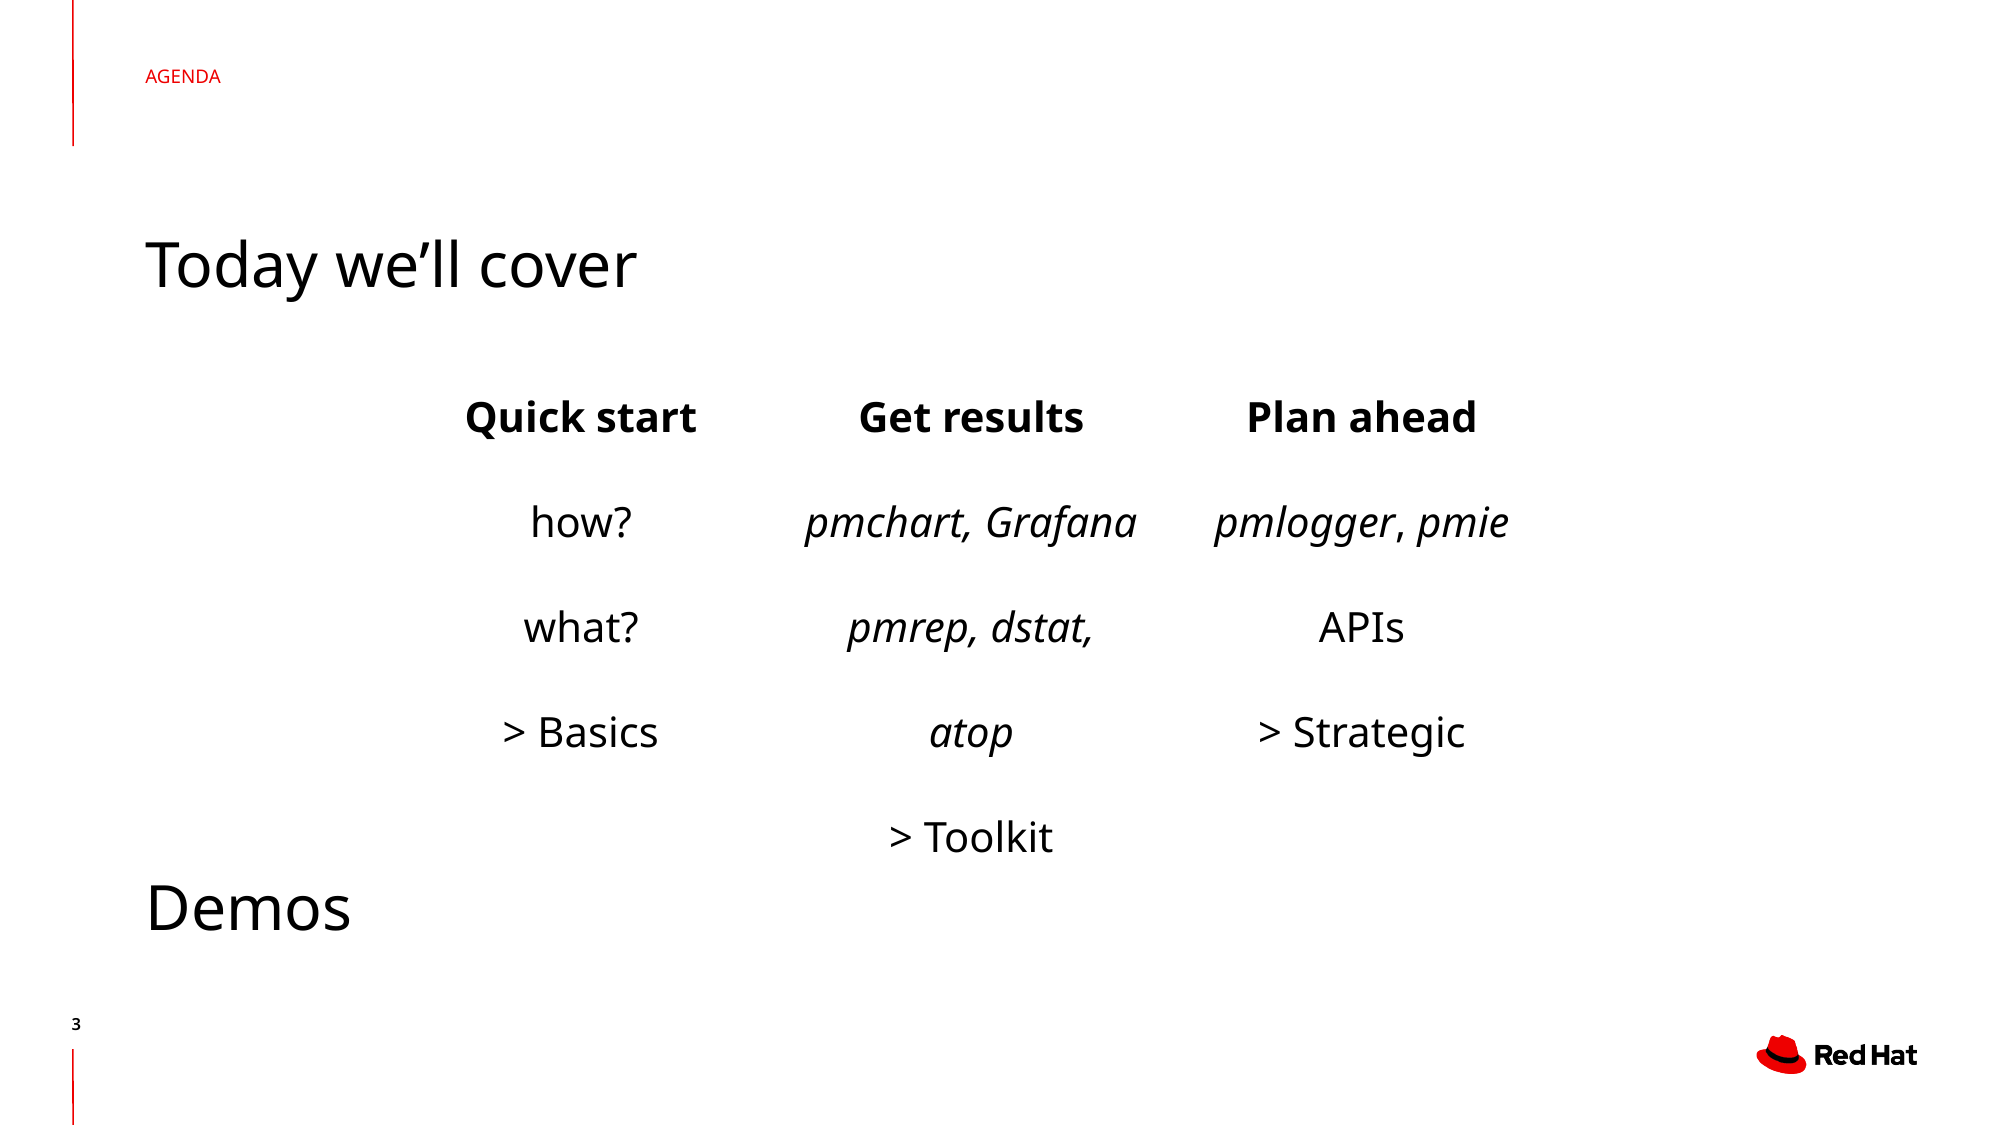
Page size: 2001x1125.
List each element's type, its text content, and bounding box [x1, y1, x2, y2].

title Plan ahead pmlogger, pmie APIs > Strategic [1195, 335, 1529, 747]
title Demos [73, 842, 1866, 1084]
title Get results pmchart, Grafana pmrep, dstat, atop > Toolkit [804, 335, 1139, 747]
title Quick start how? what? > Basics [413, 335, 748, 747]
picture [1866, 1035, 1917, 1074]
subtitle AGENDA [73, 9, 918, 143]
title Today we’ll cover [73, 198, 1713, 440]
